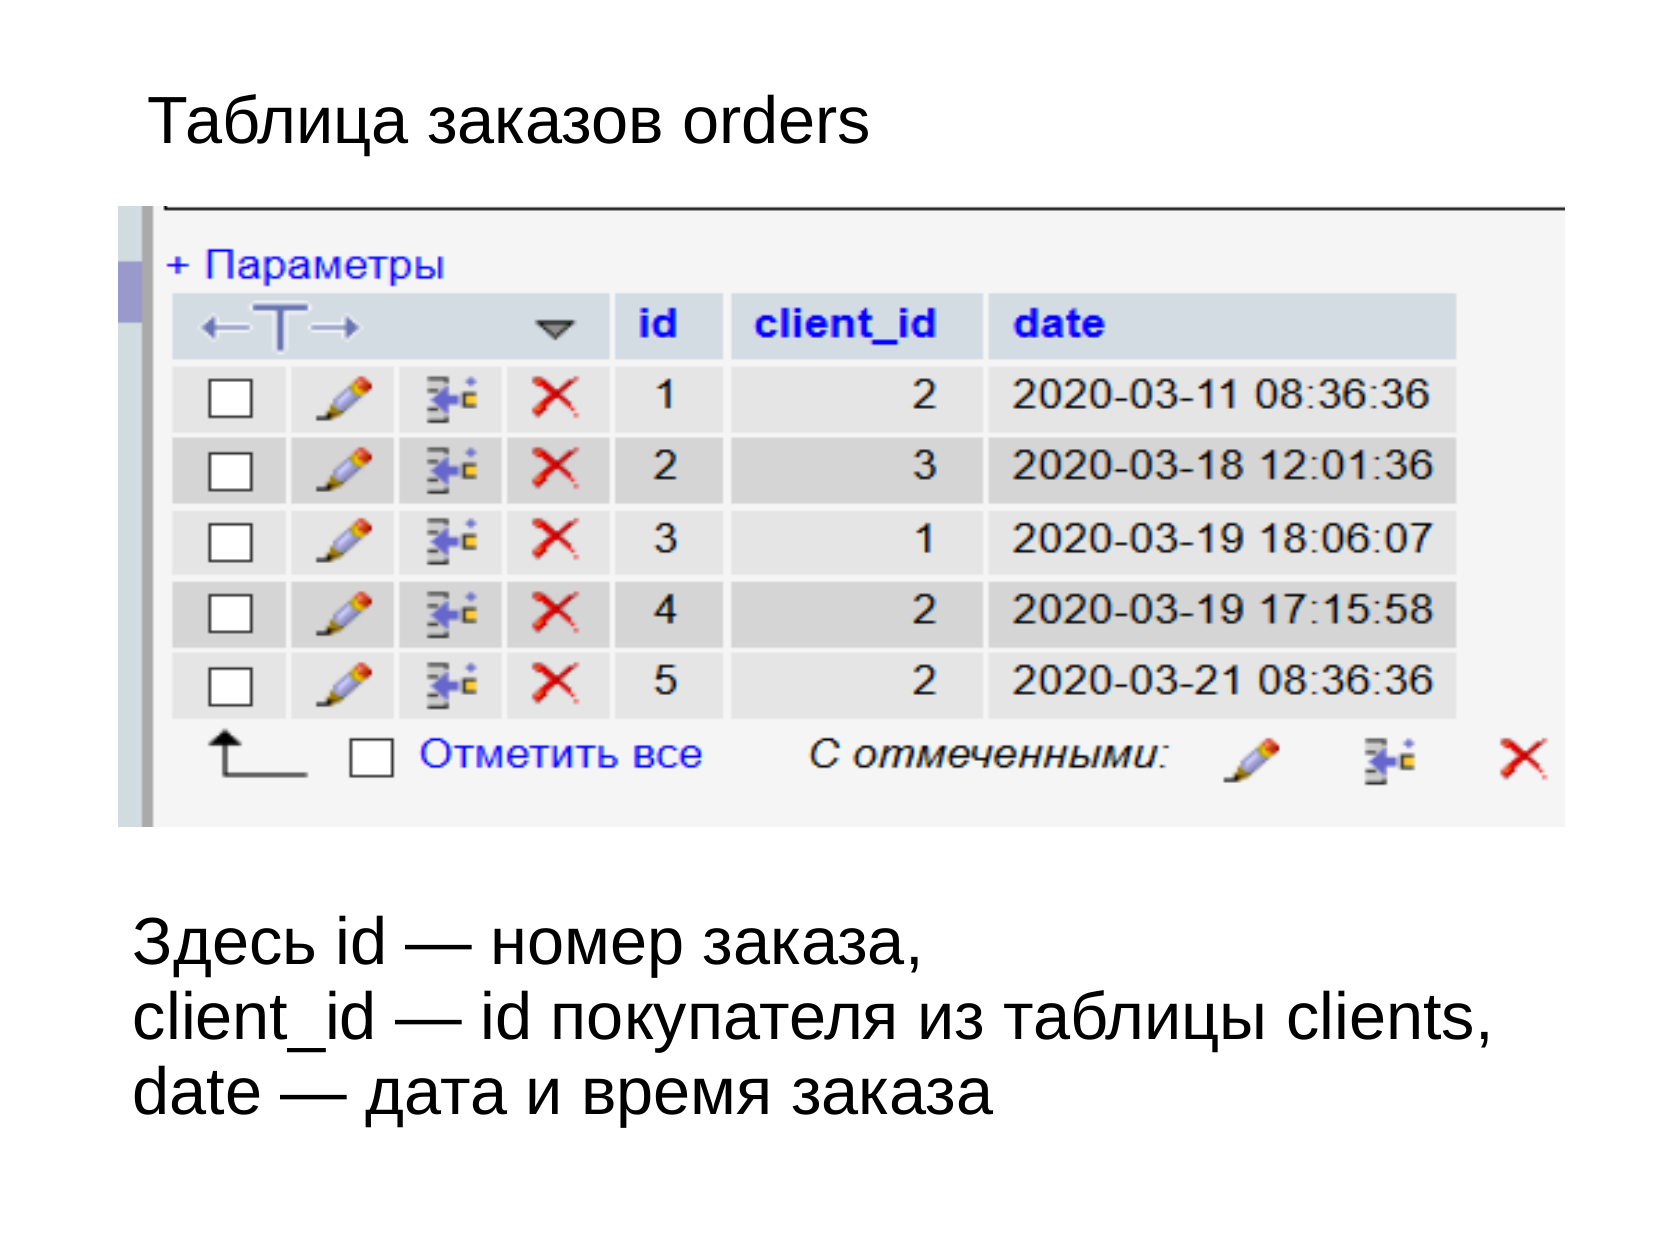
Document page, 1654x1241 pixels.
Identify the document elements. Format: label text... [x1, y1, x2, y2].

list Таблица заказов orders [76, 83, 1565, 207]
picture [118, 206, 1565, 827]
text_box Здесь id — номер заказа, client_id — id покупателя из таблицы clients, date — дата и время заказа [118, 896, 1565, 1152]
